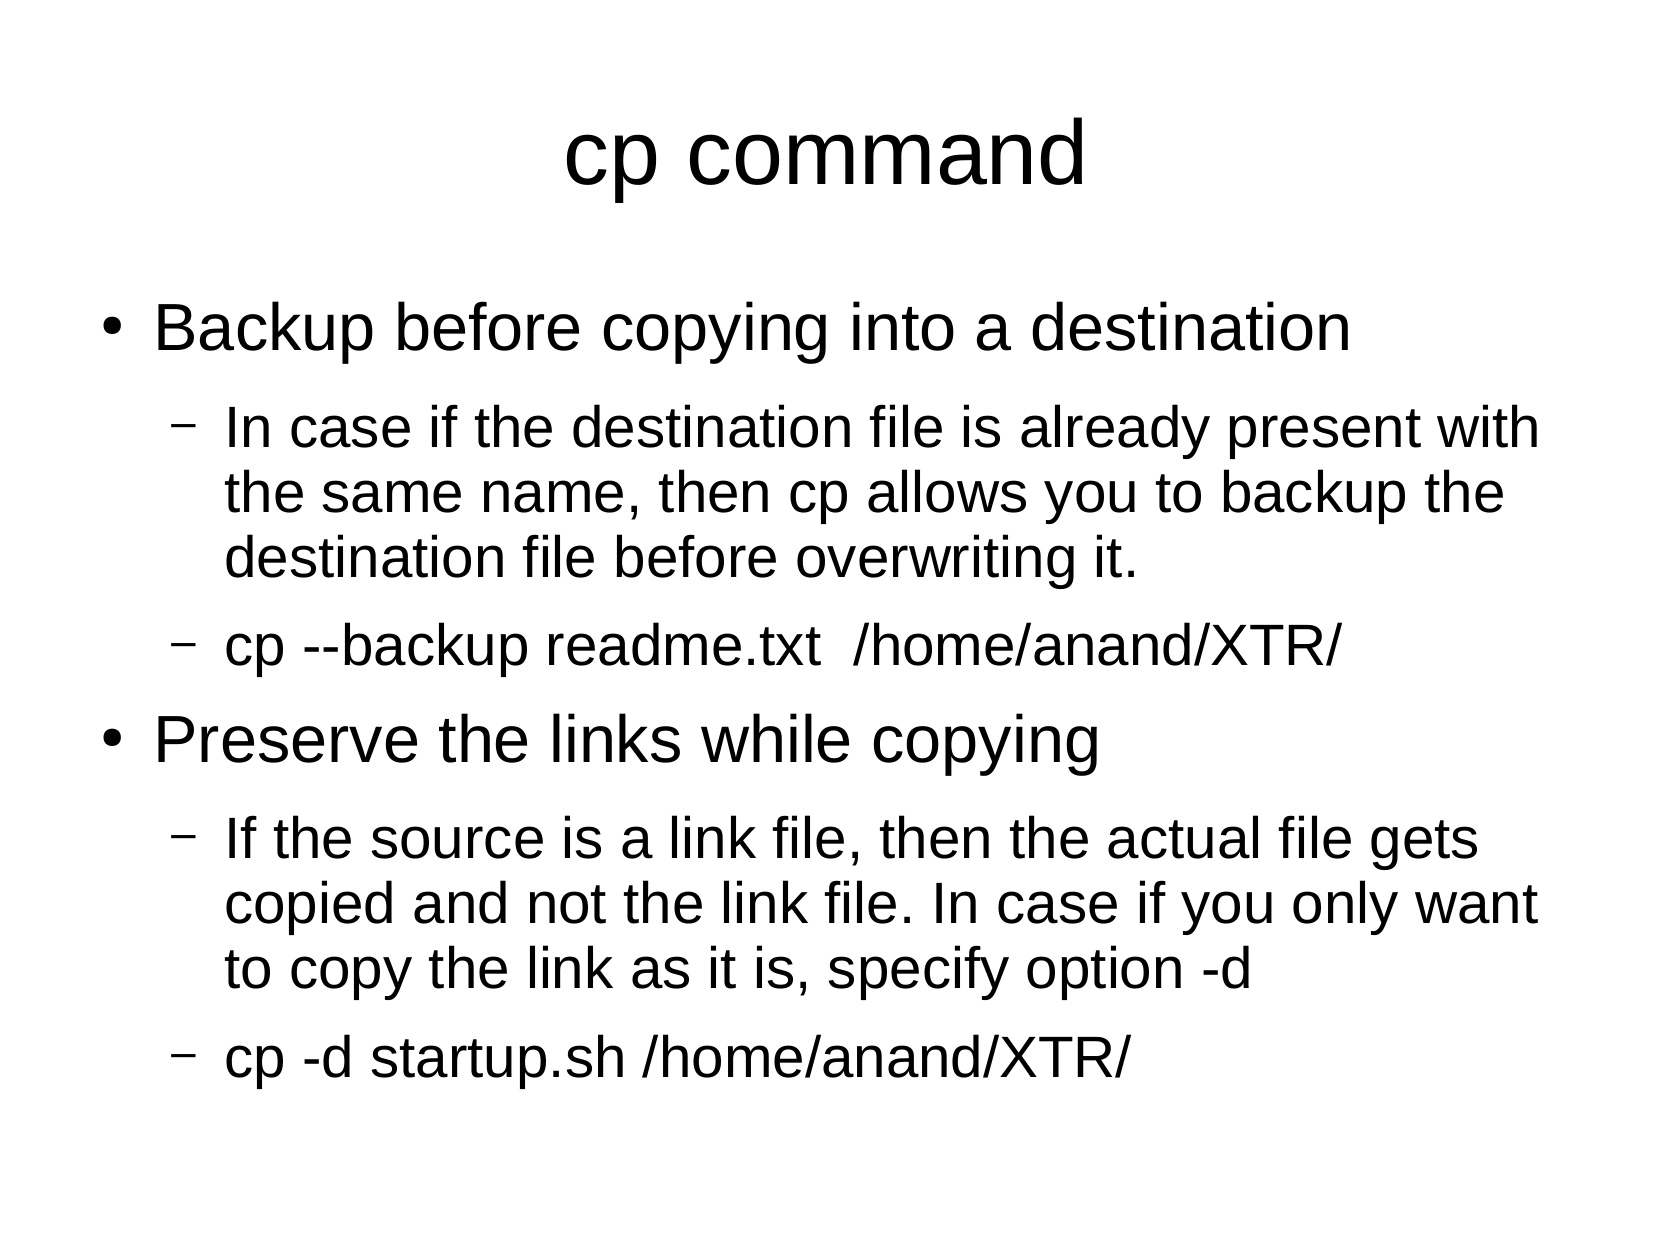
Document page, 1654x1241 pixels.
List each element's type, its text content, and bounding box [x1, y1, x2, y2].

list Backup before copying into a destination In case if the destination file is already present with the same name, then cp allows you to backup the destination file before overwriting it. cp --backup readme.txt /home/anand/XTR/ Preserve the links while copying If the source is a link file, then the actual file gets copied and not the link file. In case if you only want to copy the link as it is, specify option -d cp -d startup.sh /home/anand/XTR/ [82, 290, 1571, 1109]
title cp command [82, 49, 1571, 257]
